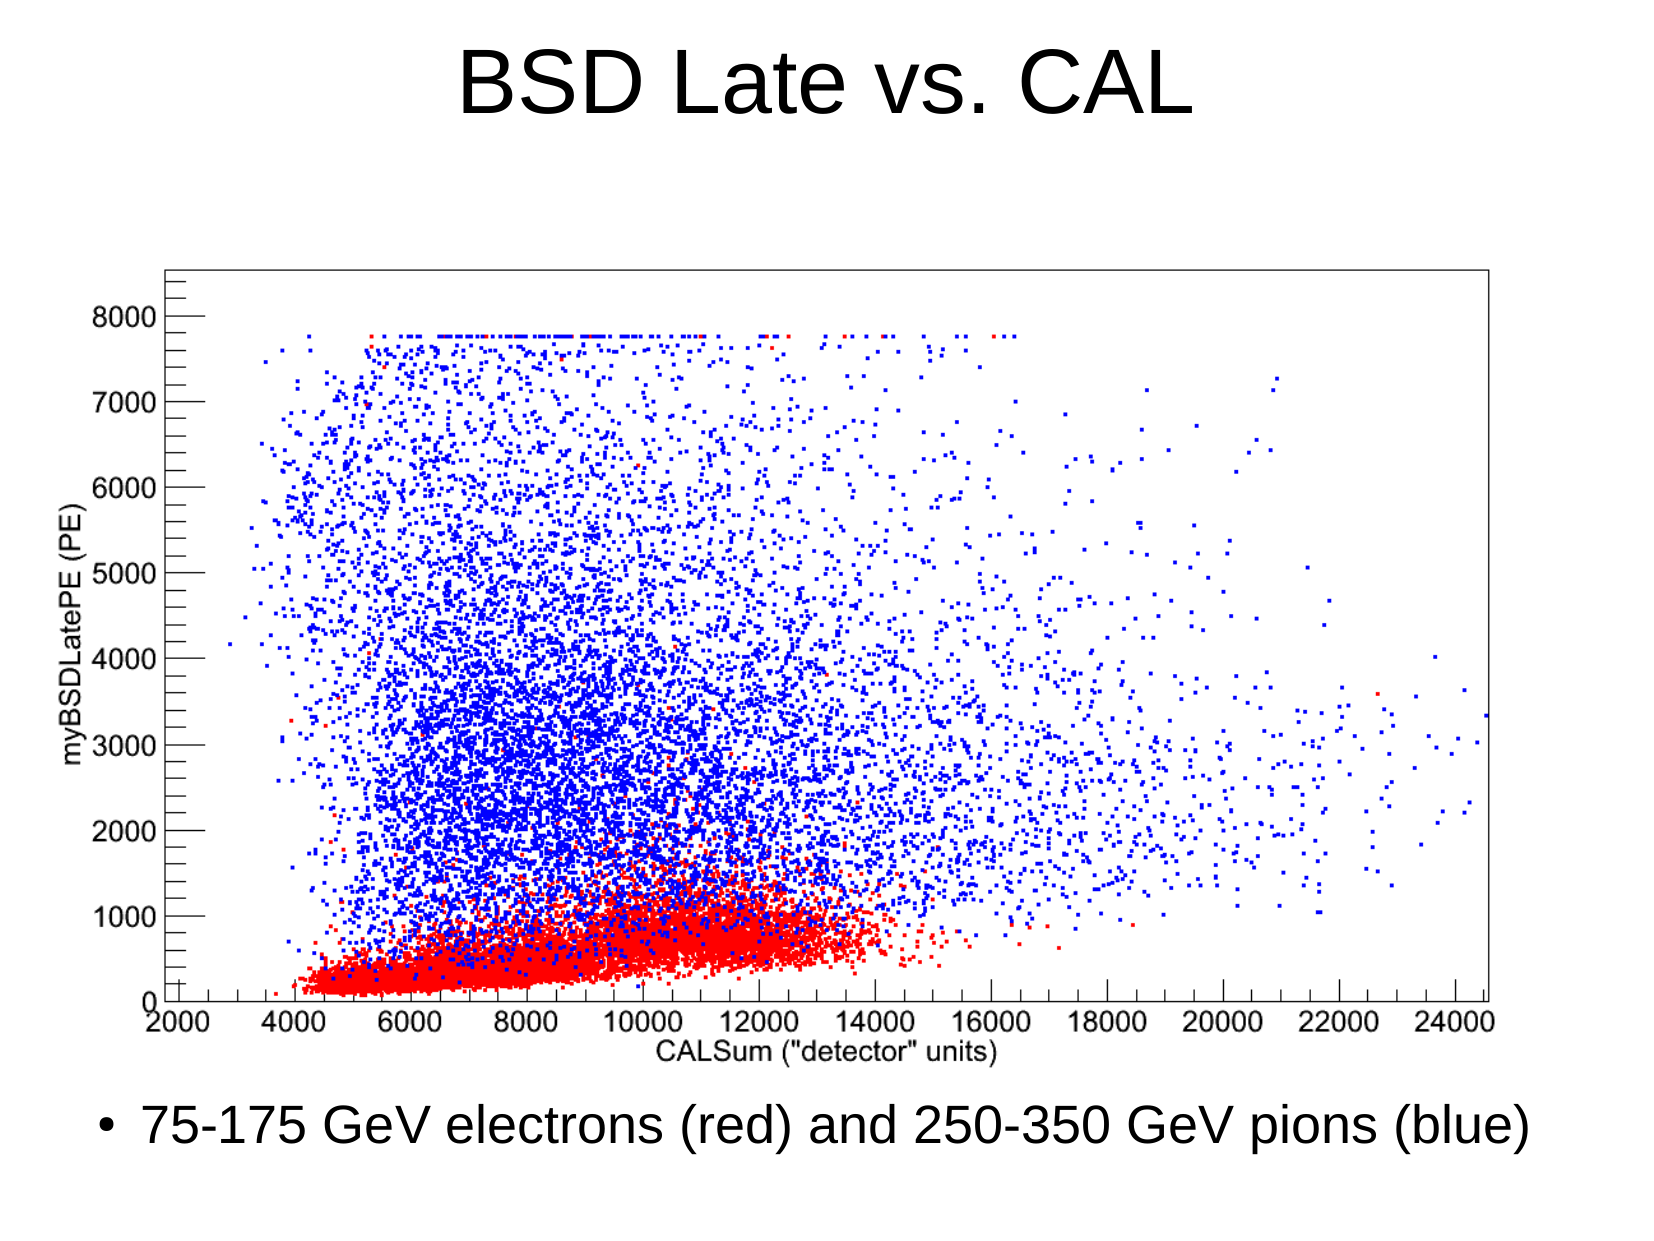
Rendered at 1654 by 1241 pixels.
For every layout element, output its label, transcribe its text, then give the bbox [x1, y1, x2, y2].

picture [0, 179, 1654, 1093]
list 75-175 GeV electrons (red) and 250-350 GeV pions (blue) [82, 1095, 1538, 1215]
title BSD Late vs. CAL [82, 0, 1571, 179]
